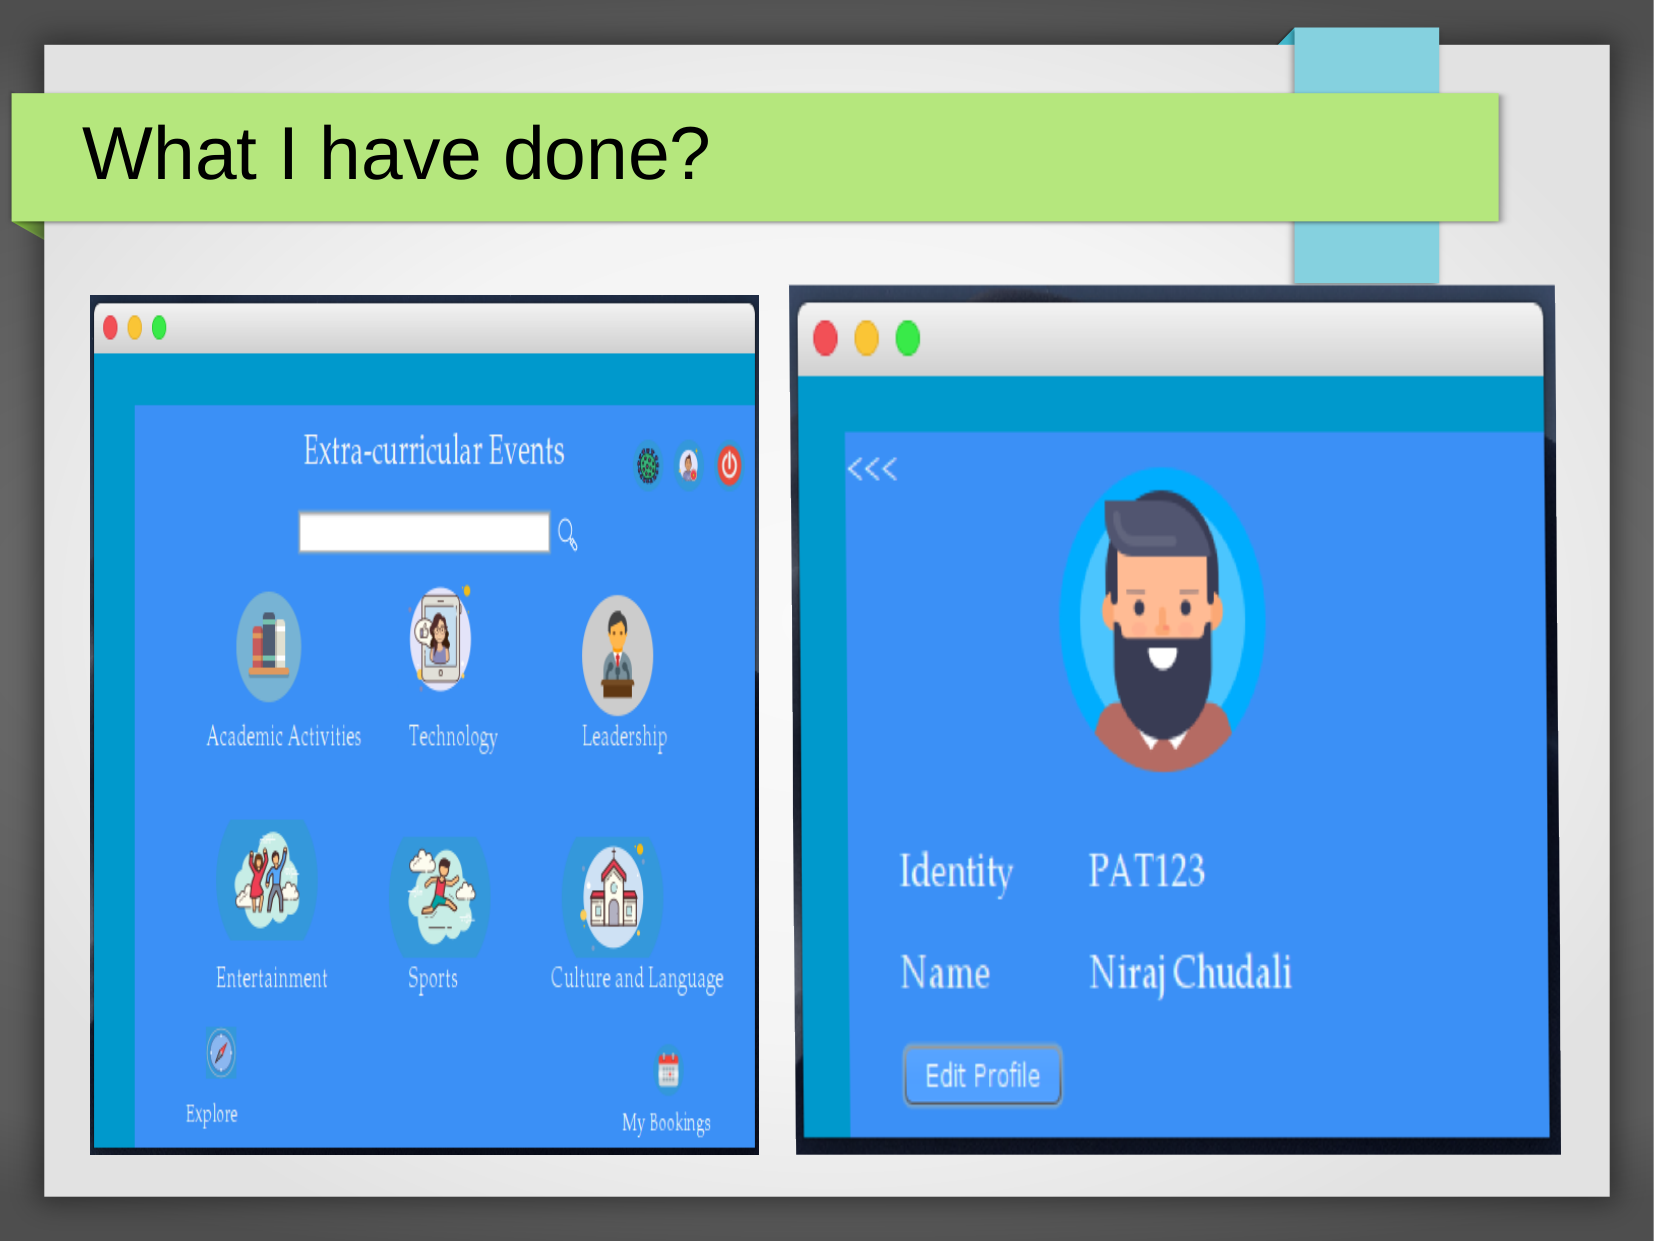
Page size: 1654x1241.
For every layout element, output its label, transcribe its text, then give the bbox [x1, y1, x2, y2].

picture [0, 0, 1654, 1241]
title What I have done? [82, 94, 1264, 213]
